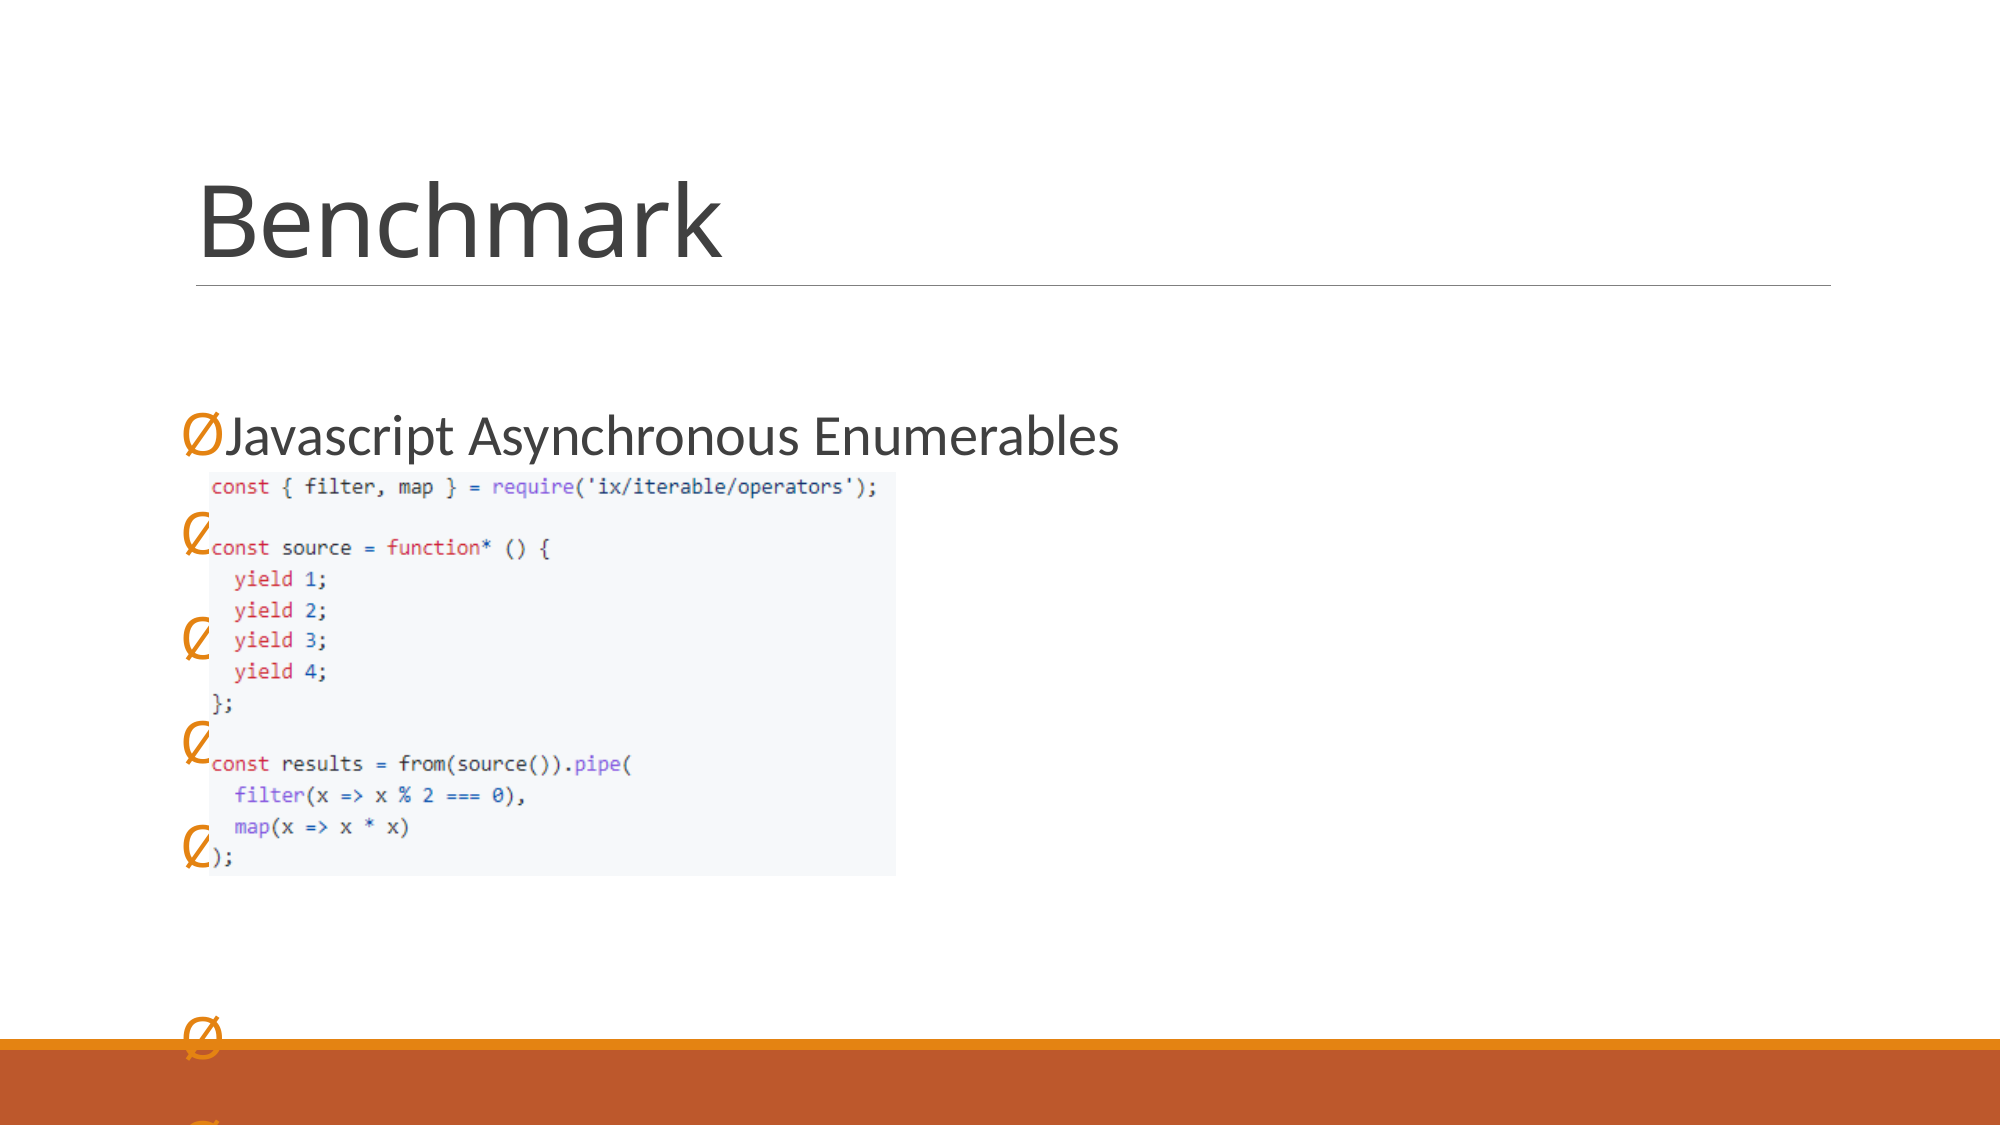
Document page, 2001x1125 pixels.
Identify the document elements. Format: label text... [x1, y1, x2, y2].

title Benchmark [180, 47, 1831, 286]
picture [209, 472, 896, 877]
list Javascript Asynchronous Enumerables [180, 302, 1831, 963]
